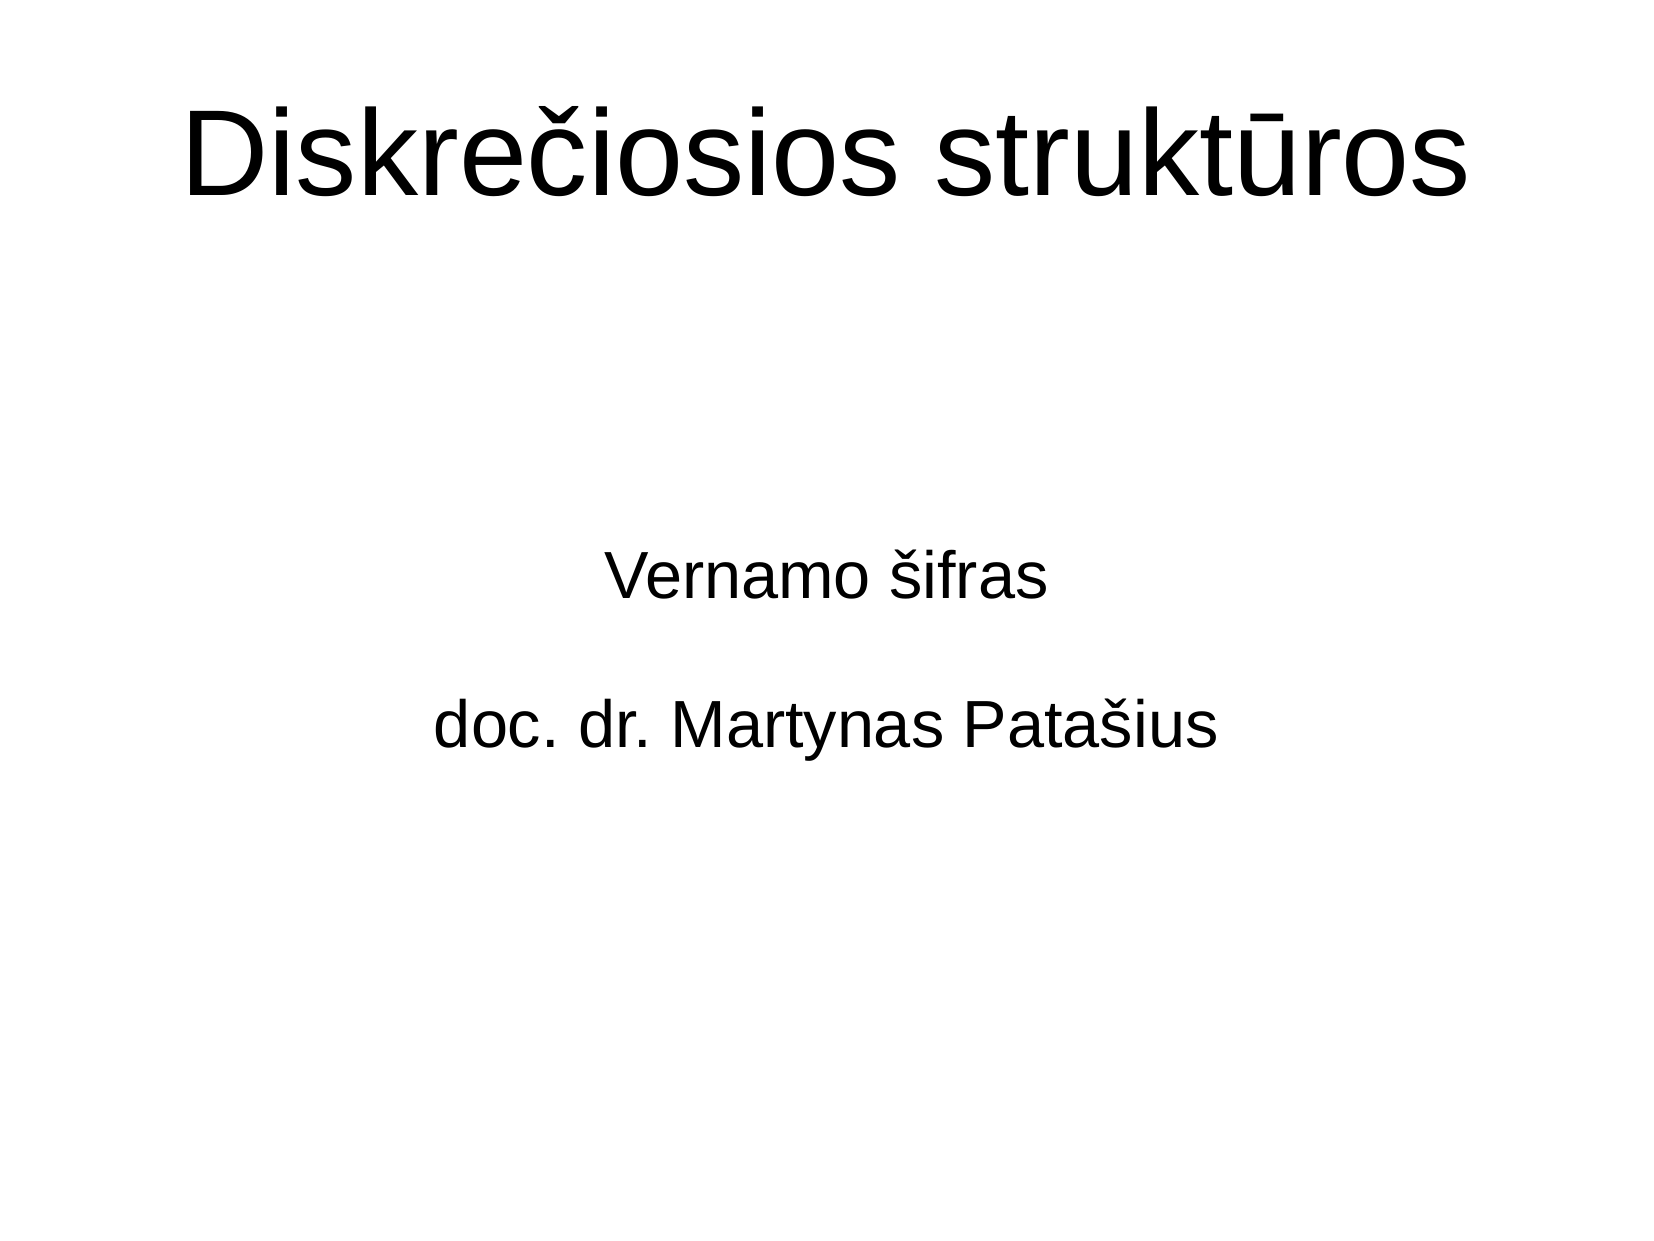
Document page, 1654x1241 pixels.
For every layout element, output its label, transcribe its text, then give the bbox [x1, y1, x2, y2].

title Diskrečiosios struktūros [82, 49, 1571, 257]
subtitle Vernamo šifras doc. dr. Martynas Patašius [82, 290, 1571, 1010]
